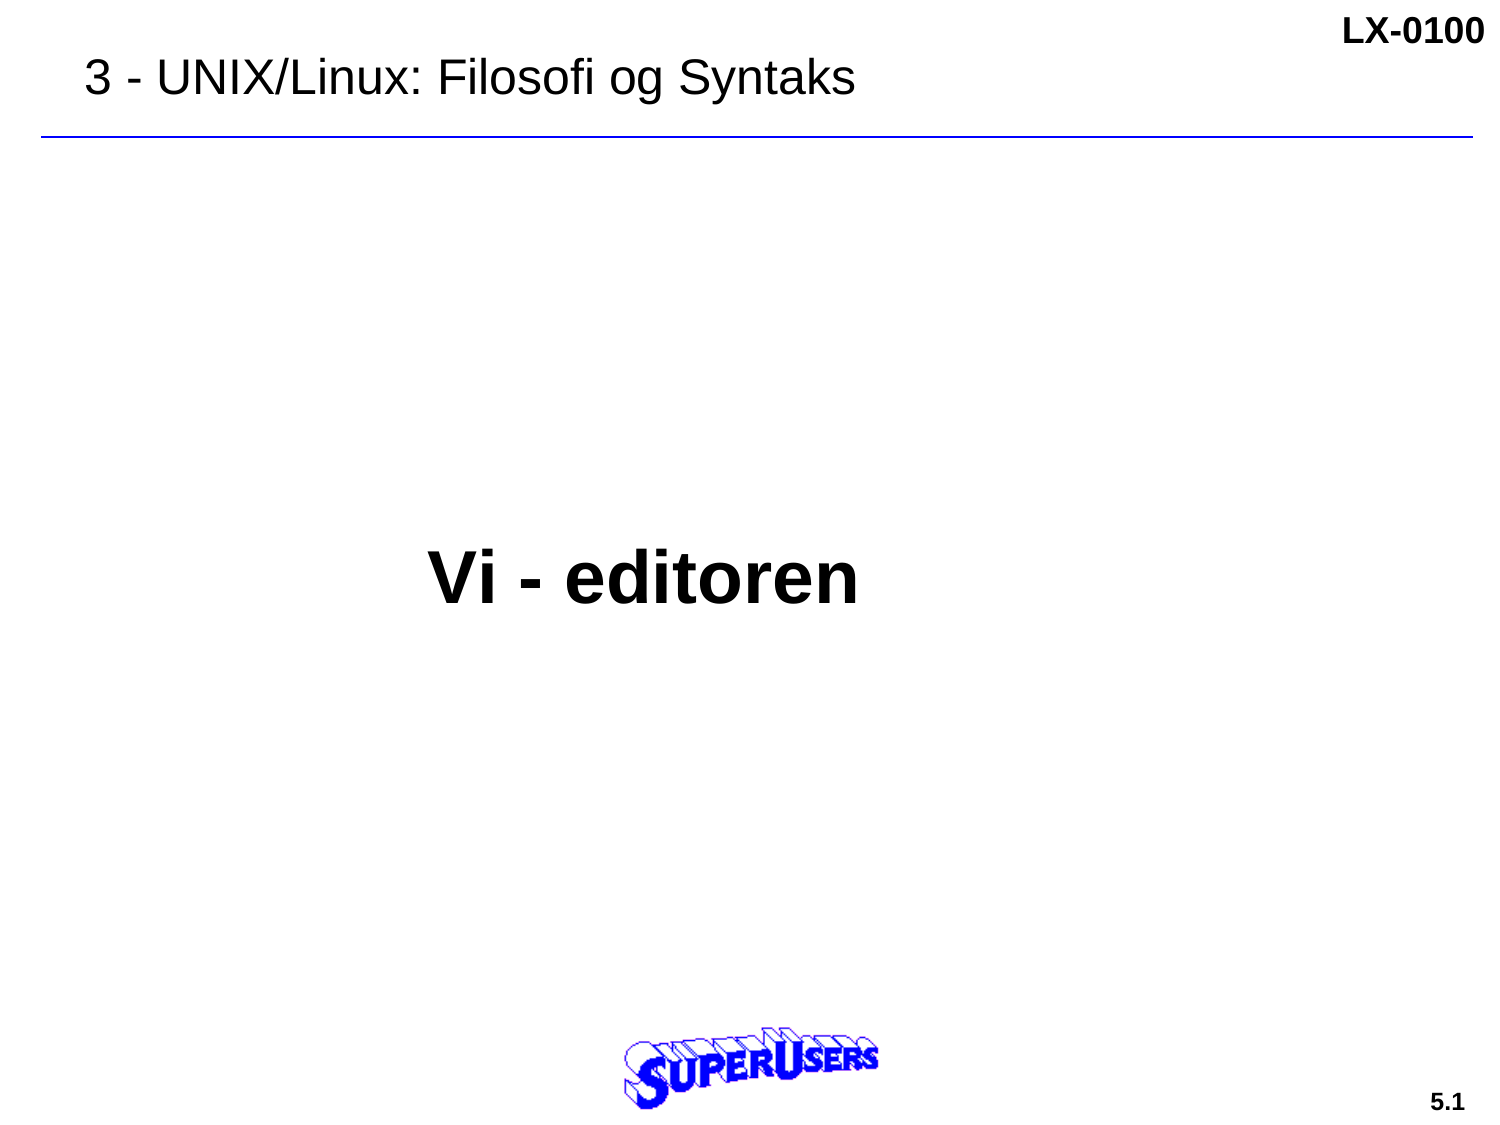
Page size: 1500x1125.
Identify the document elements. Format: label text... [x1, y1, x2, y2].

picture [620, 1023, 880, 1111]
list Vi - editoren [413, 531, 1193, 711]
title 3 - UNIX/Linux: Filosofi og Syntaks [76, 42, 1424, 135]
